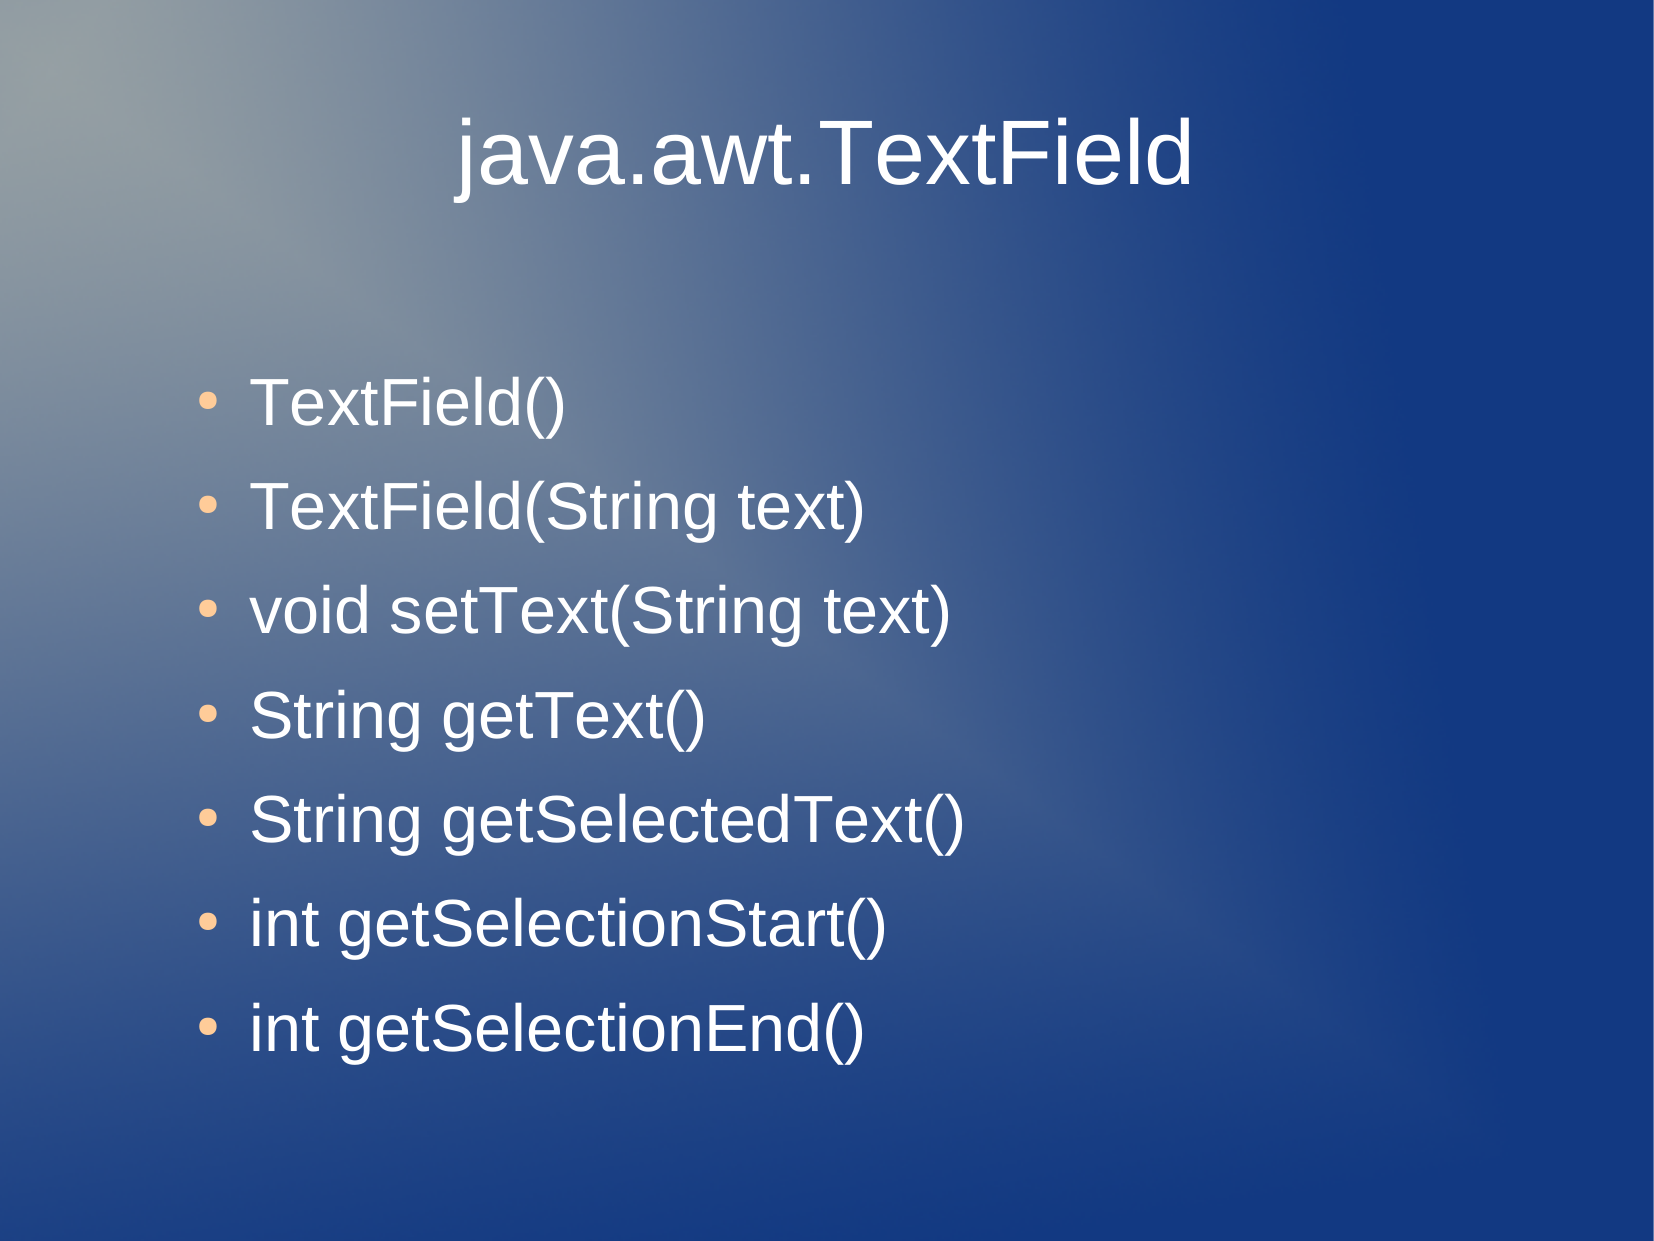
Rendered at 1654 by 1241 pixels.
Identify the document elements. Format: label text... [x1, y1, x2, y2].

list TextField() TextField(String text) void setText(String text) String getText() String getSelectedText() int getSelectionStart() int getSelectionEnd() [178, 364, 1570, 1147]
picture [0, 0, 1654, 1241]
title java.awt.TextField [82, 49, 1571, 257]
